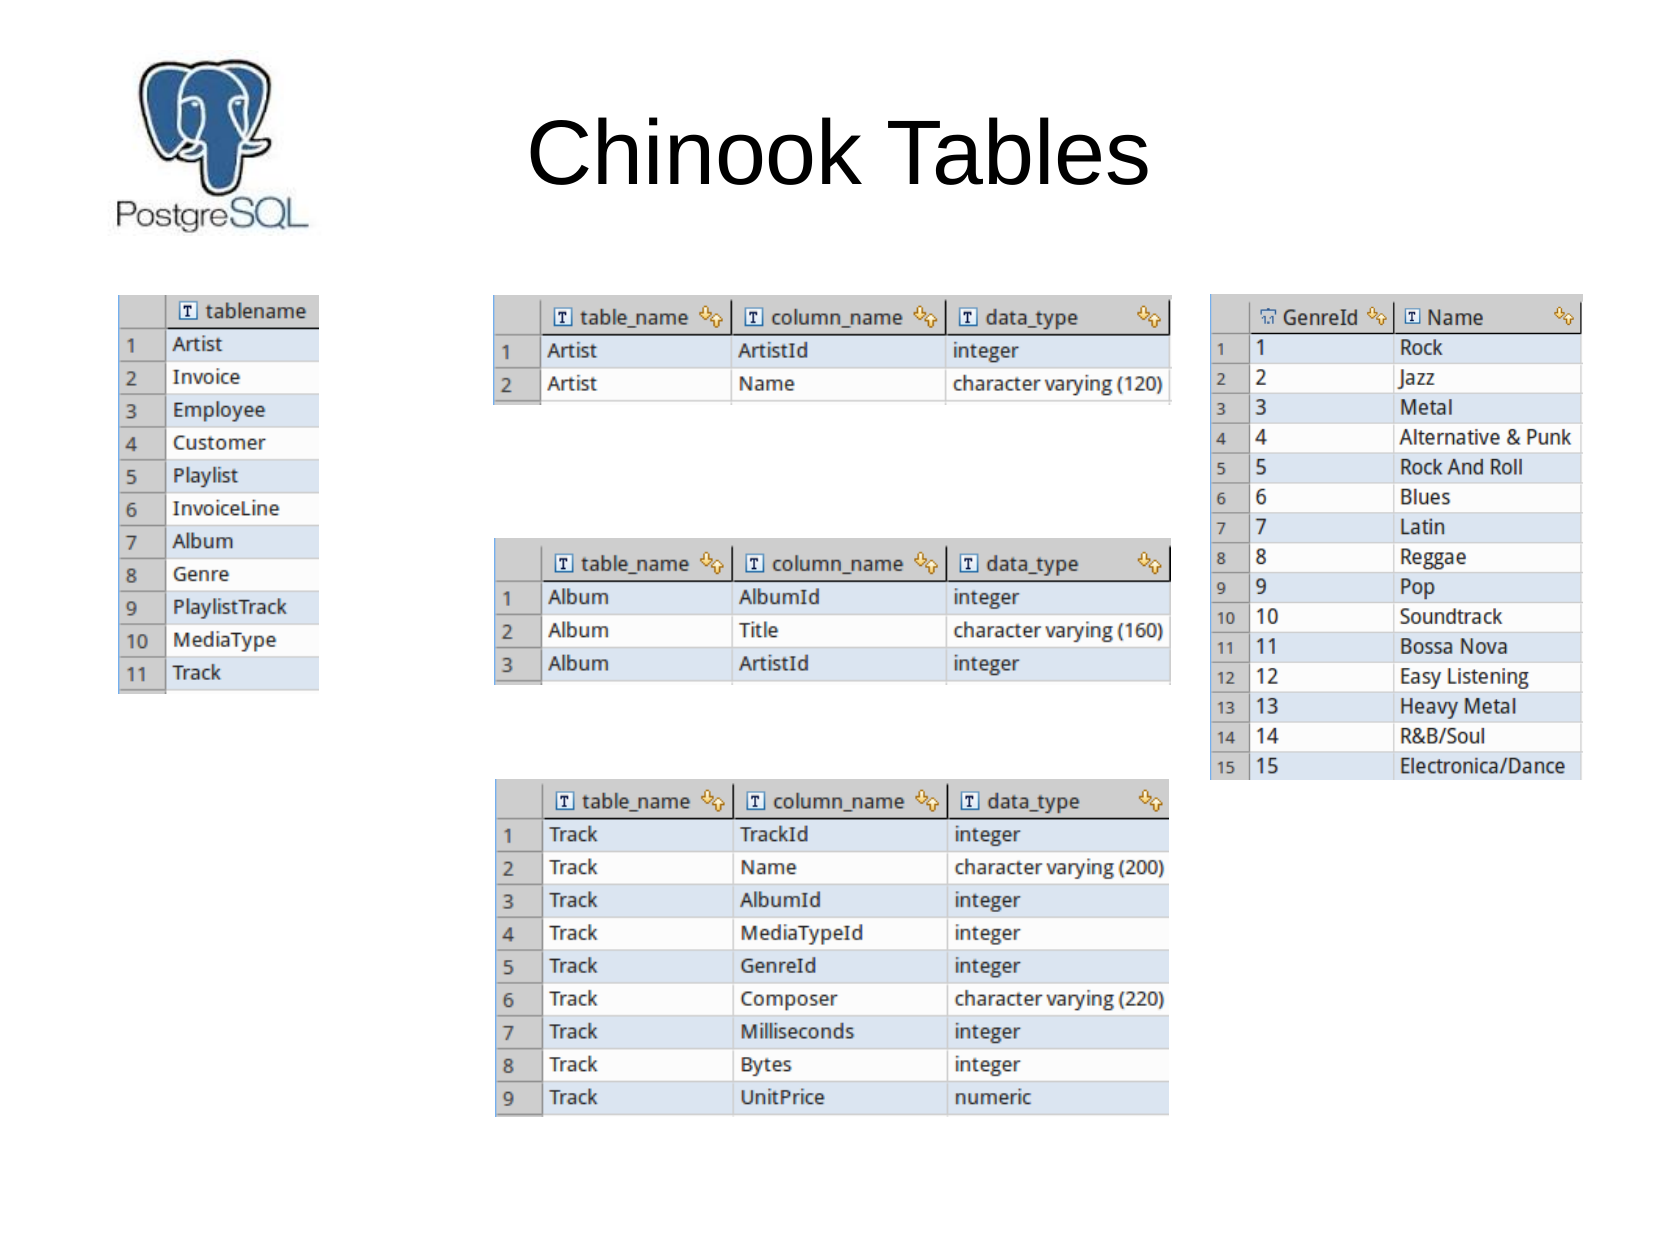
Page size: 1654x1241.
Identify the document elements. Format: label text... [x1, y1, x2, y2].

picture [1210, 294, 1583, 780]
picture [494, 538, 1171, 685]
picture [118, 295, 319, 694]
picture [58, 50, 356, 237]
title Chinook Tables [82, 49, 1571, 257]
picture [493, 295, 1172, 405]
picture [495, 779, 1169, 1117]
